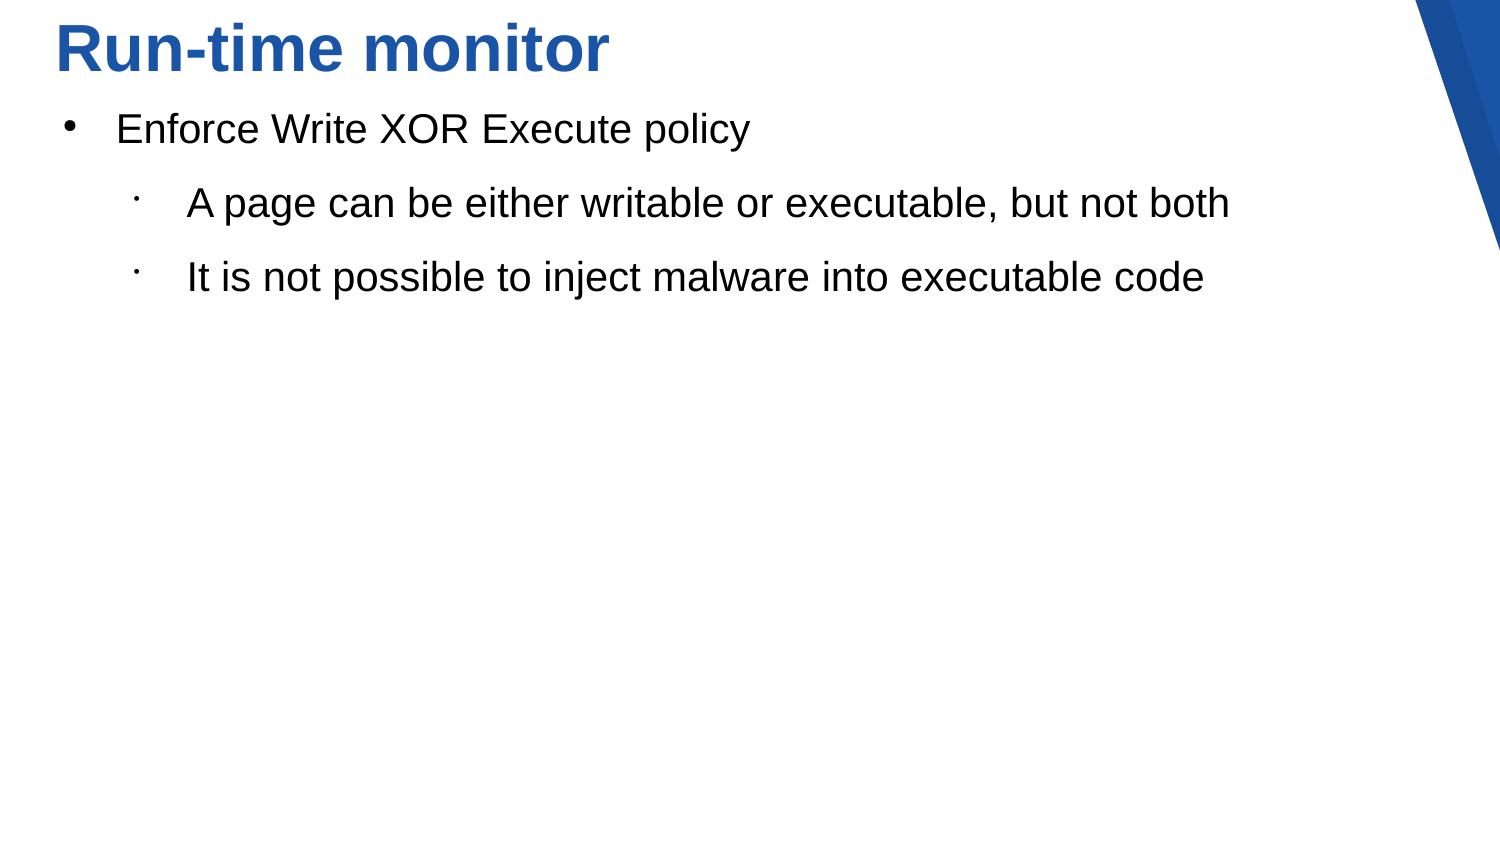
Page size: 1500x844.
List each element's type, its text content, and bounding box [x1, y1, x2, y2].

title Run-time monitor [40, 32, 1366, 87]
list Enforce Write XOR Execute policy A page can be either writable or executable, but not both It is not possible to inject malware into executable code [30, 87, 1486, 526]
